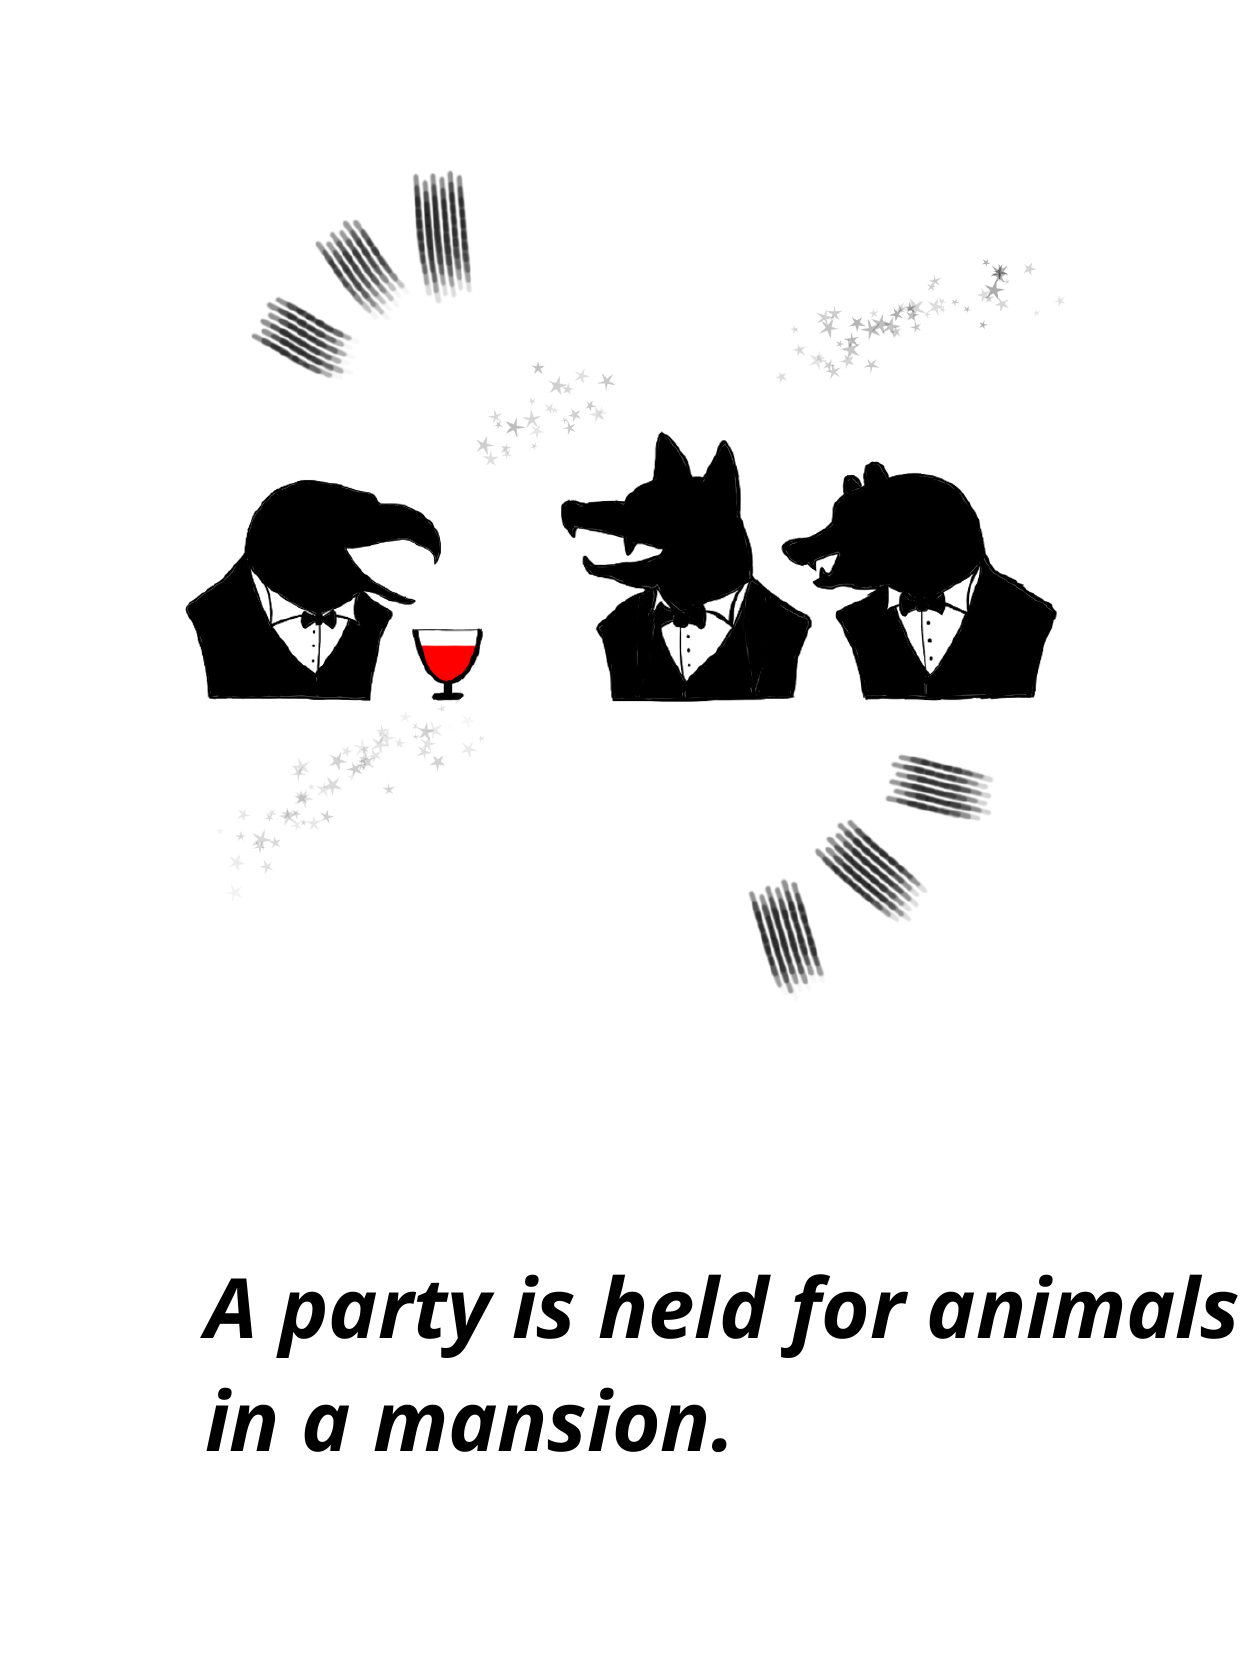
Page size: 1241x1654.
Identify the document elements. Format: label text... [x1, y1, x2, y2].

picture [170, 119, 1071, 1021]
text_box A party is held for animals in a mansion. [190, 1192, 1050, 1534]
